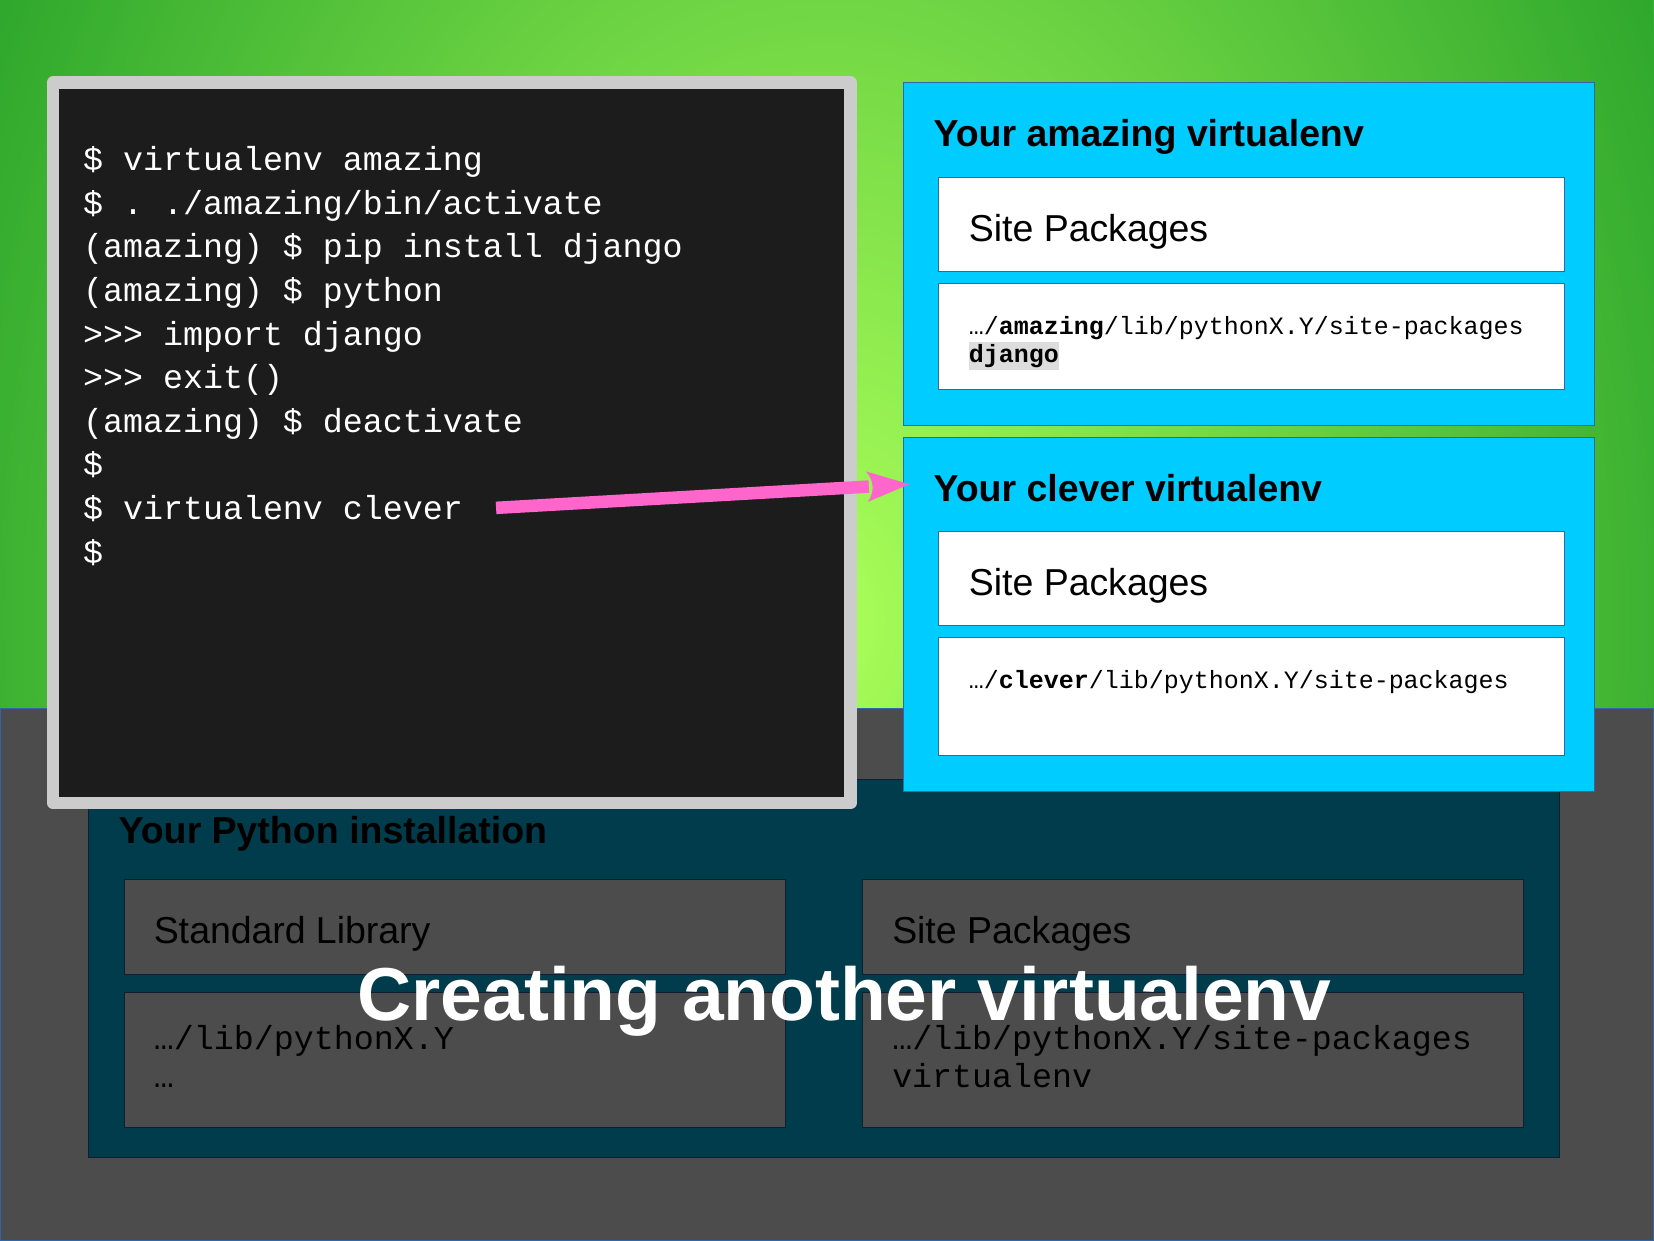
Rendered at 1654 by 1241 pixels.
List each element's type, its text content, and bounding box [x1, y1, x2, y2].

text_box Site Packages [938, 531, 1565, 626]
text_box …/amazing/lib/pythonX.Y/site-packages django [938, 283, 1565, 390]
text_box Site Packages [938, 177, 1565, 272]
text_box Creating another virtualenv [342, 944, 1348, 1044]
text_box [0, 708, 1654, 1241]
text_box …/clever/lib/pythonX.Y/site-packages [938, 637, 1565, 756]
text_box Your clever virtualenv [903, 437, 1595, 792]
text_box $ virtualenv amazing $ . ./amazing/bin/activate (amazing) $ pip install django (amazing) $ python >>> import django >>> exit() (amazing) $ deactivate $ $ virtualenv clever $ [53, 82, 851, 804]
text_box Your amazing virtualenv [903, 82, 1595, 426]
